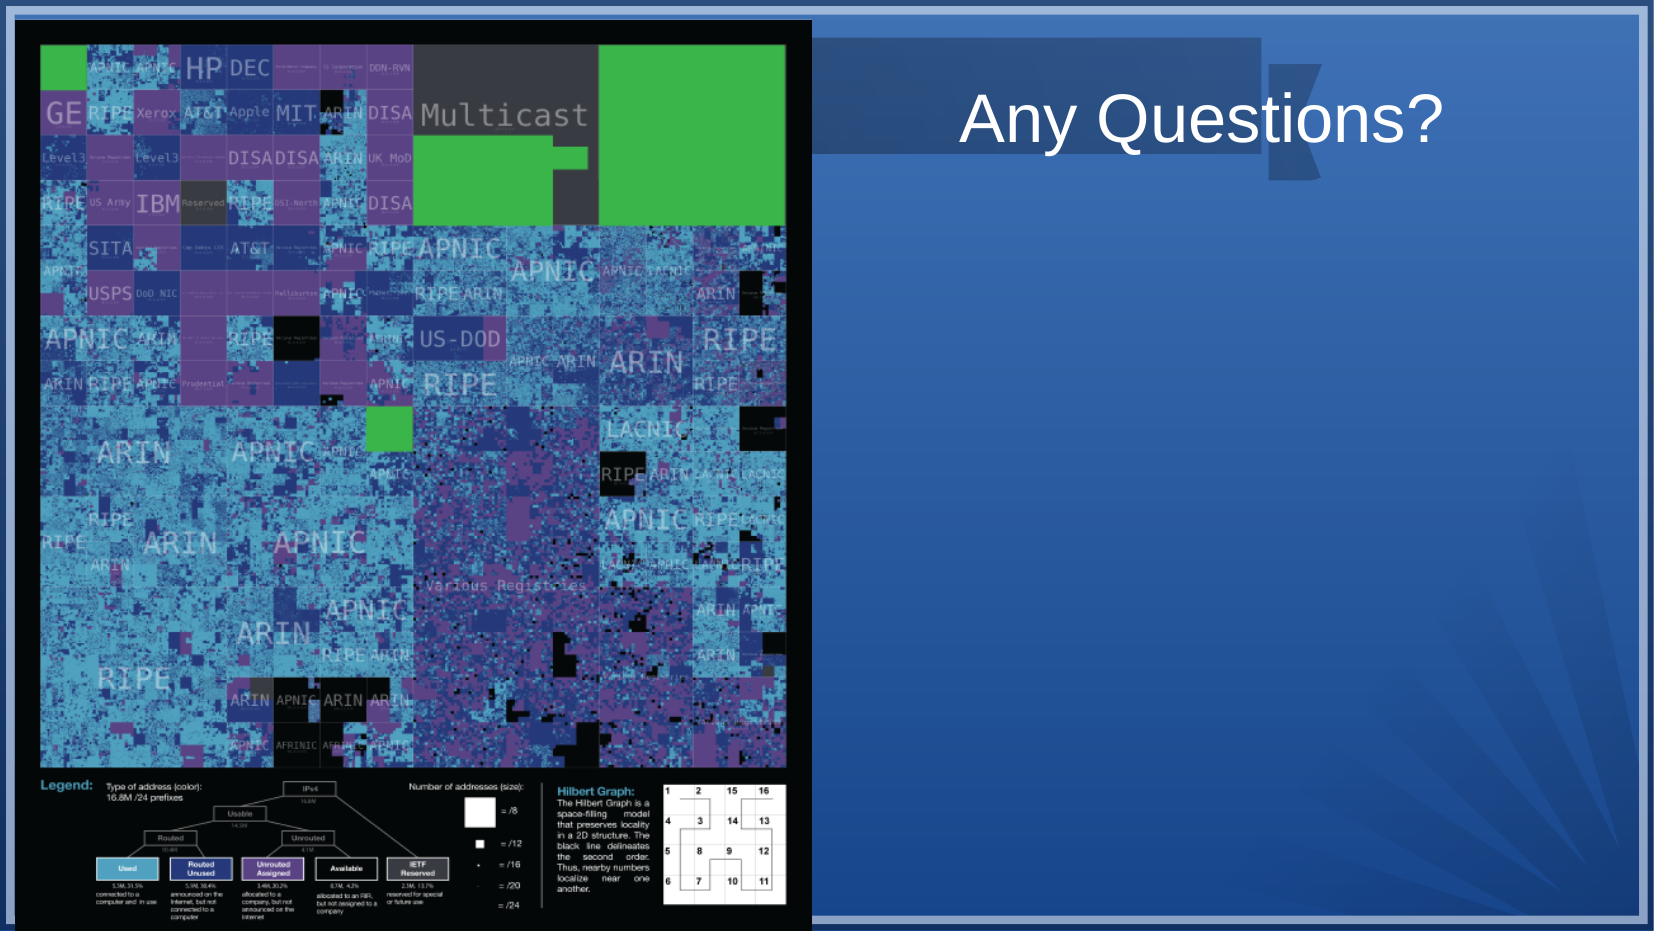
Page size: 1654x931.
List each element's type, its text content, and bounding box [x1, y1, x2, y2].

picture [15, 0, 812, 931]
title Any Questions? [812, 60, 1640, 179]
